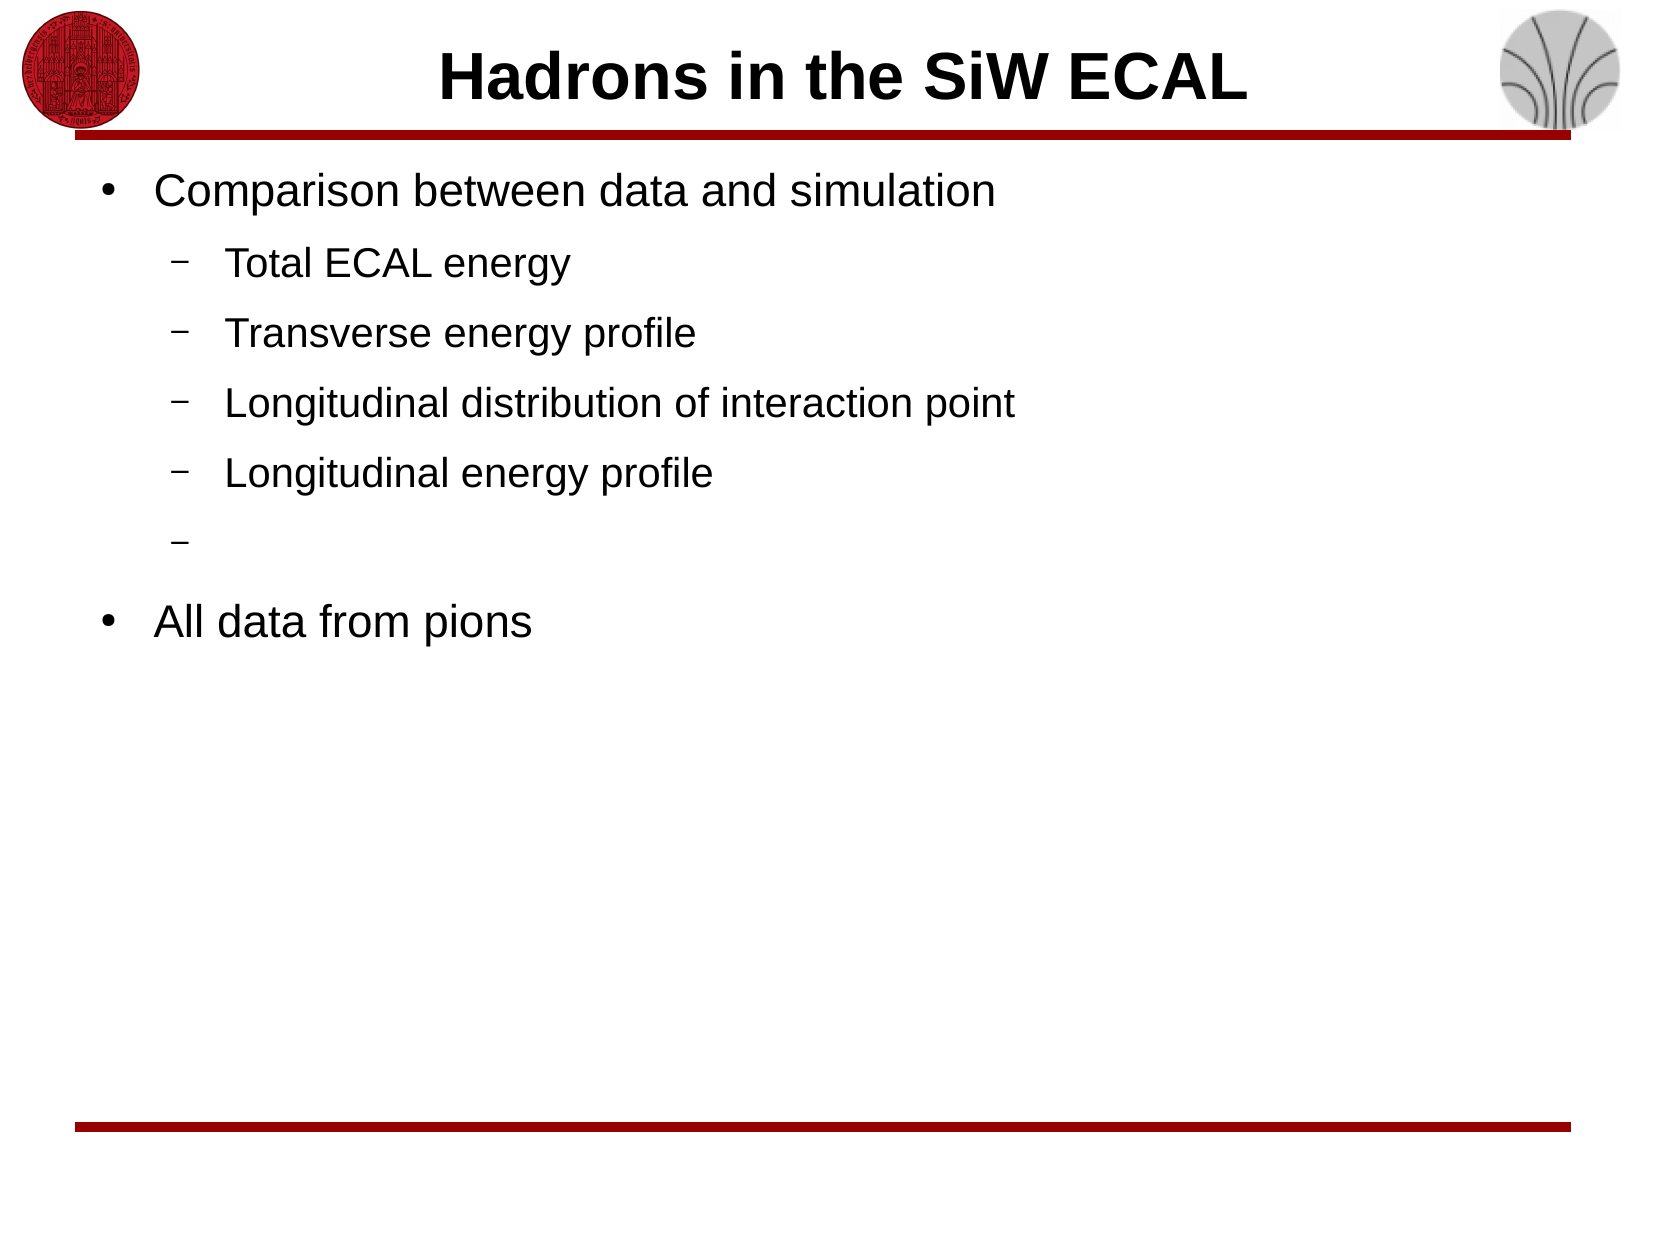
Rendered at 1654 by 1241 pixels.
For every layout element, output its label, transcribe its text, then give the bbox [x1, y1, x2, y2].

picture [1500, 9, 1621, 131]
picture [20, 9, 141, 130]
title Hadrons in the SiW ECAL [82, 25, 1571, 127]
list Comparison between data and simulation Total ECAL energy Transverse energy profile Longitudinal distribution of interaction point Longitudinal energy profile All data from pions [82, 165, 1571, 1111]
